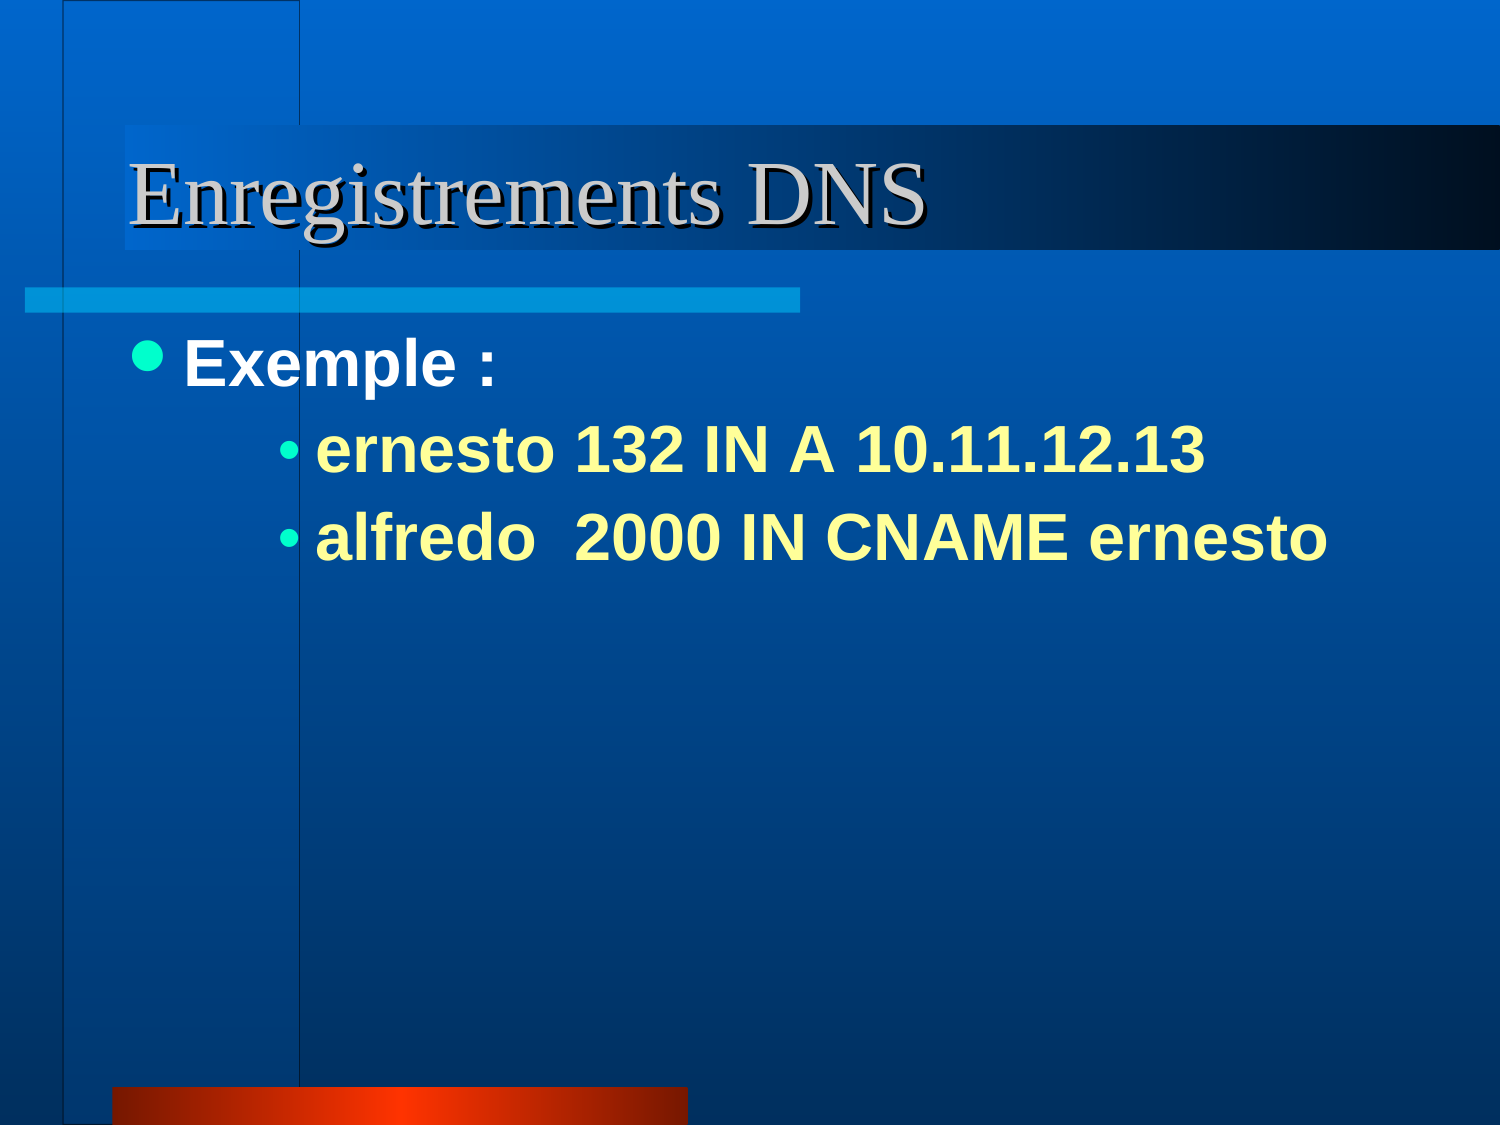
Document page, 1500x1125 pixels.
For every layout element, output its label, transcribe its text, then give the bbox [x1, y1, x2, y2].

list Exemple : ernesto 132 IN A 10.11.12.13 alfredo 2000 IN CNAME ernesto [112, 324, 1388, 1001]
title Enregistrements DNS [112, 99, 1388, 288]
